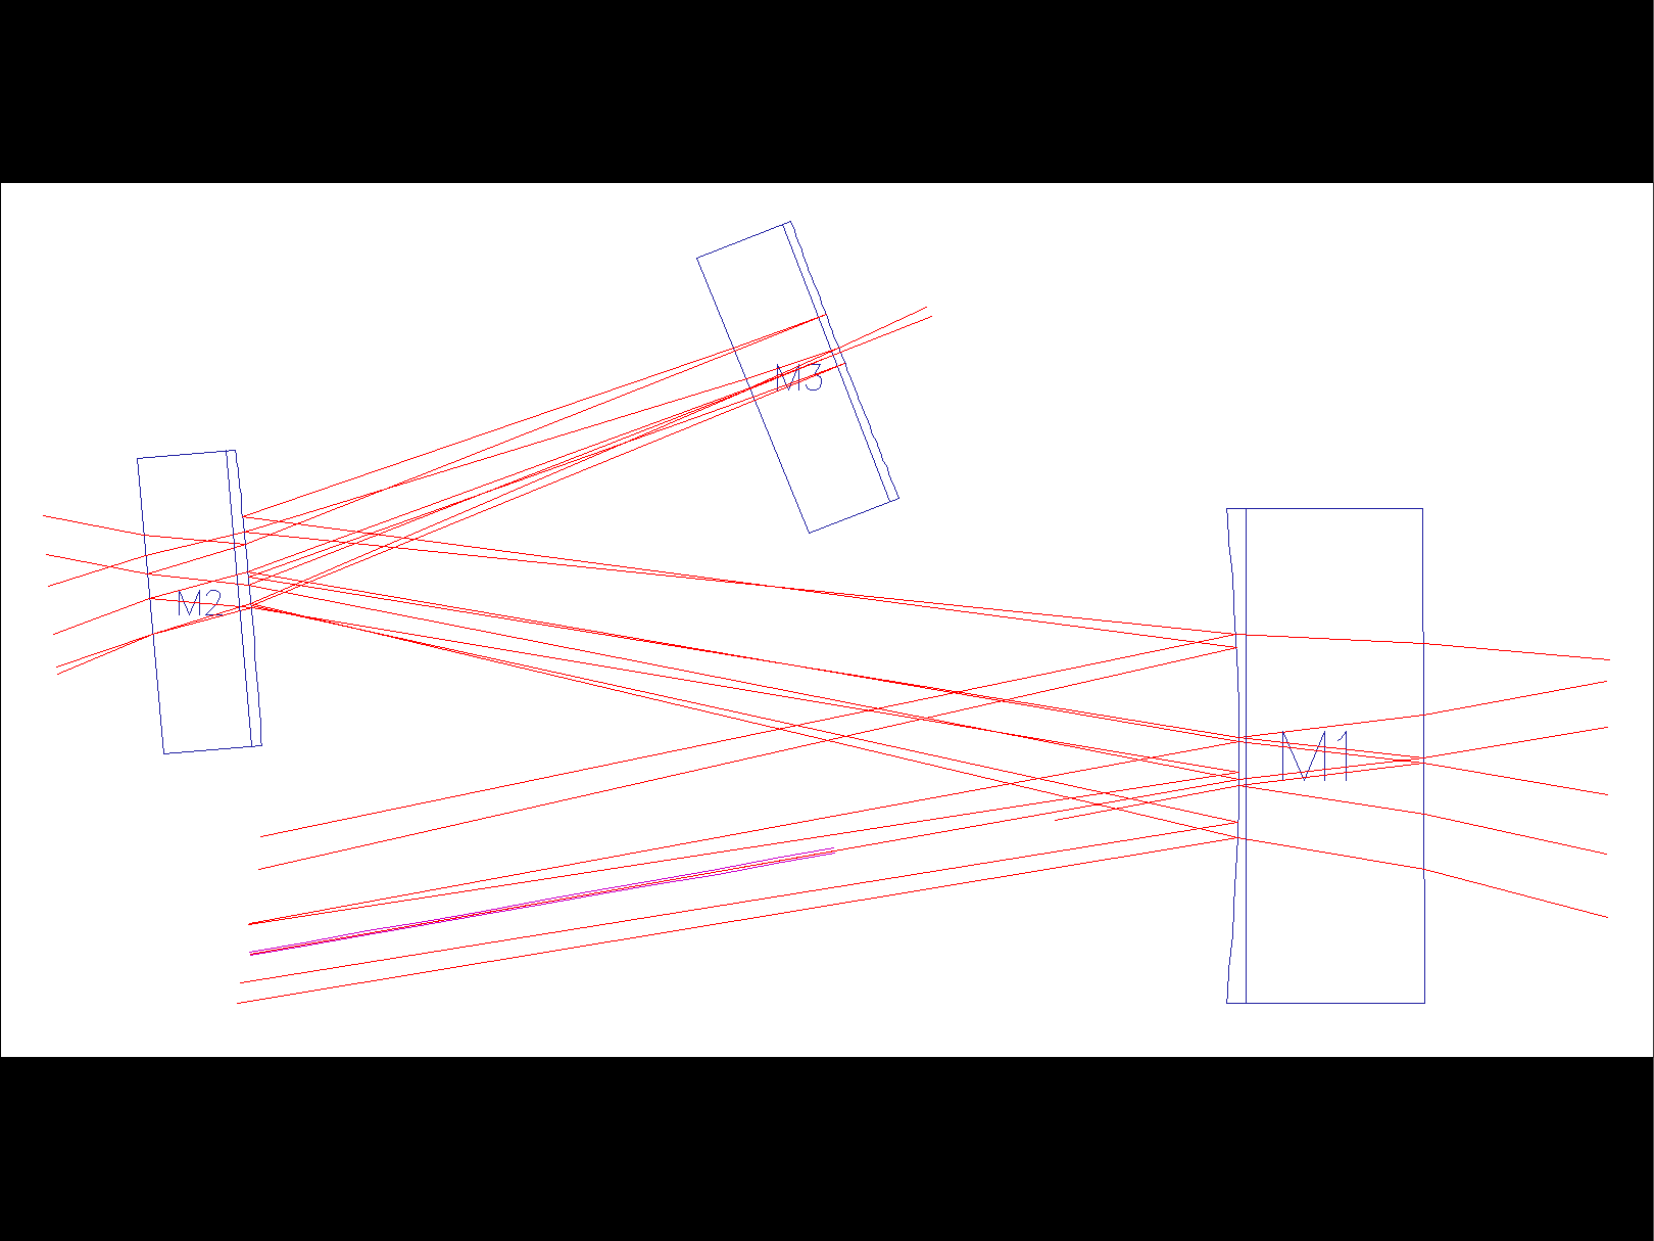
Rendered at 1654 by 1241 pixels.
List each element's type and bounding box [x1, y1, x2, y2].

picture [0, 182, 1654, 1058]
